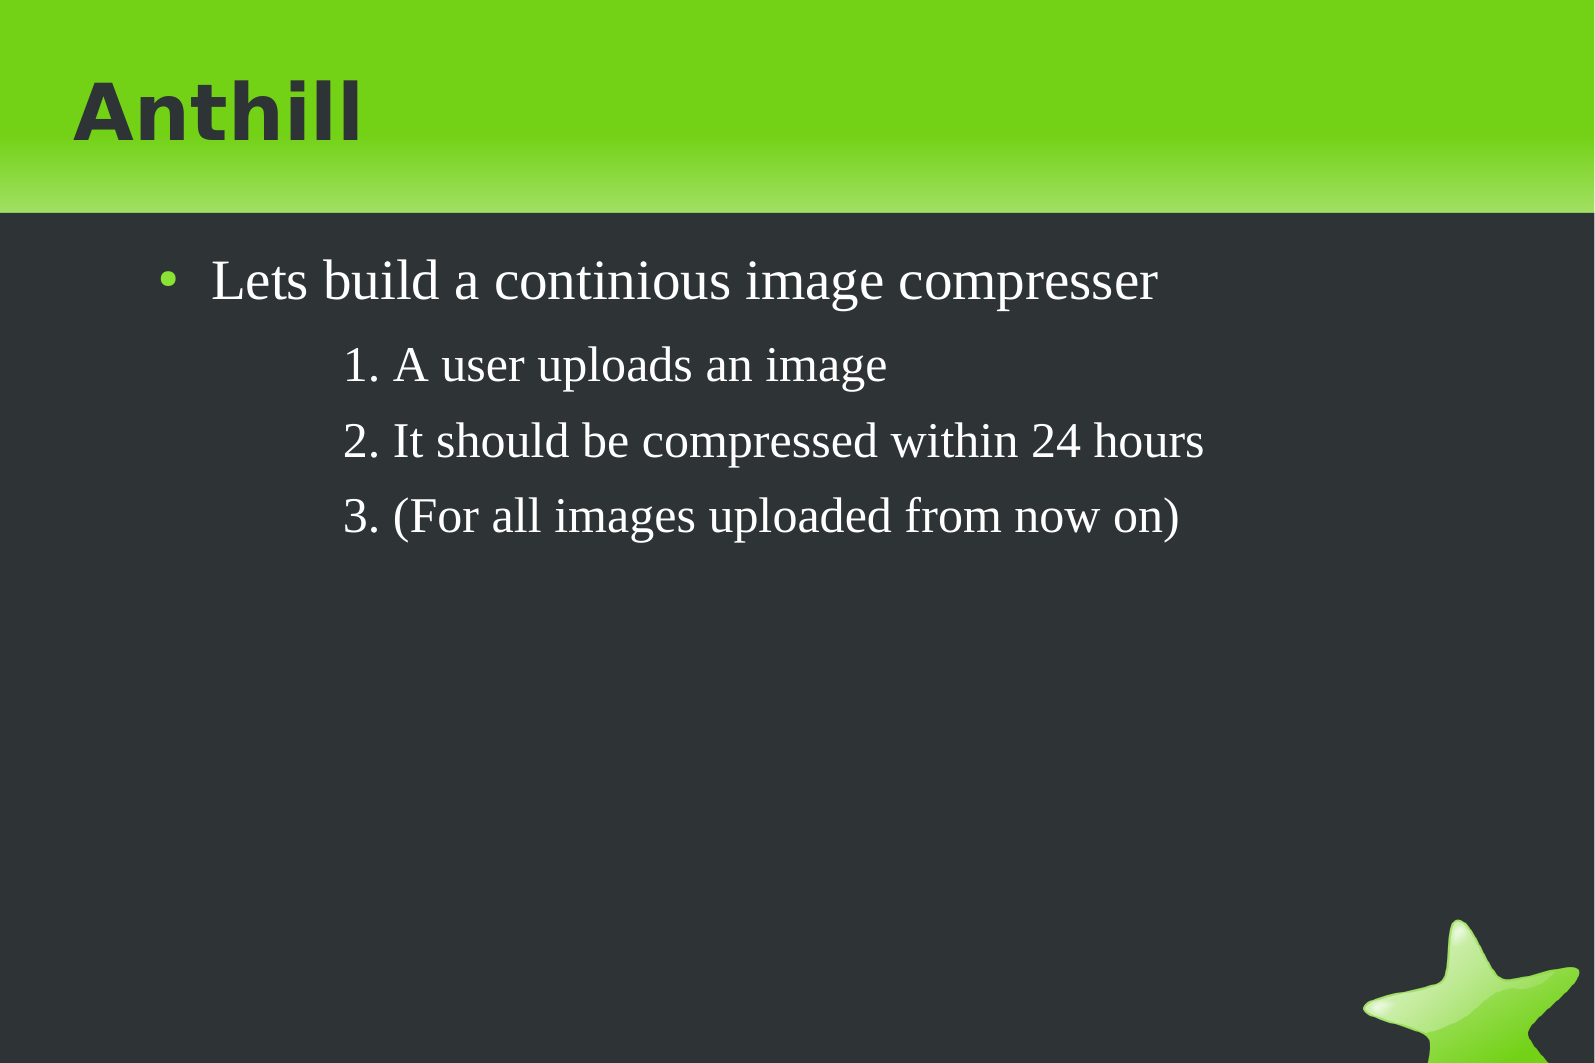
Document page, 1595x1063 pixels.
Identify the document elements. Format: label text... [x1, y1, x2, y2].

list Lets build a continious image compresser 1. A user uploads an image 2. It should be compressed within 24 hours 3. (For all images uploaded from now on) [79, 248, 1515, 951]
picture [0, 0, 1595, 1063]
title Anthill [74, 25, 1510, 203]
